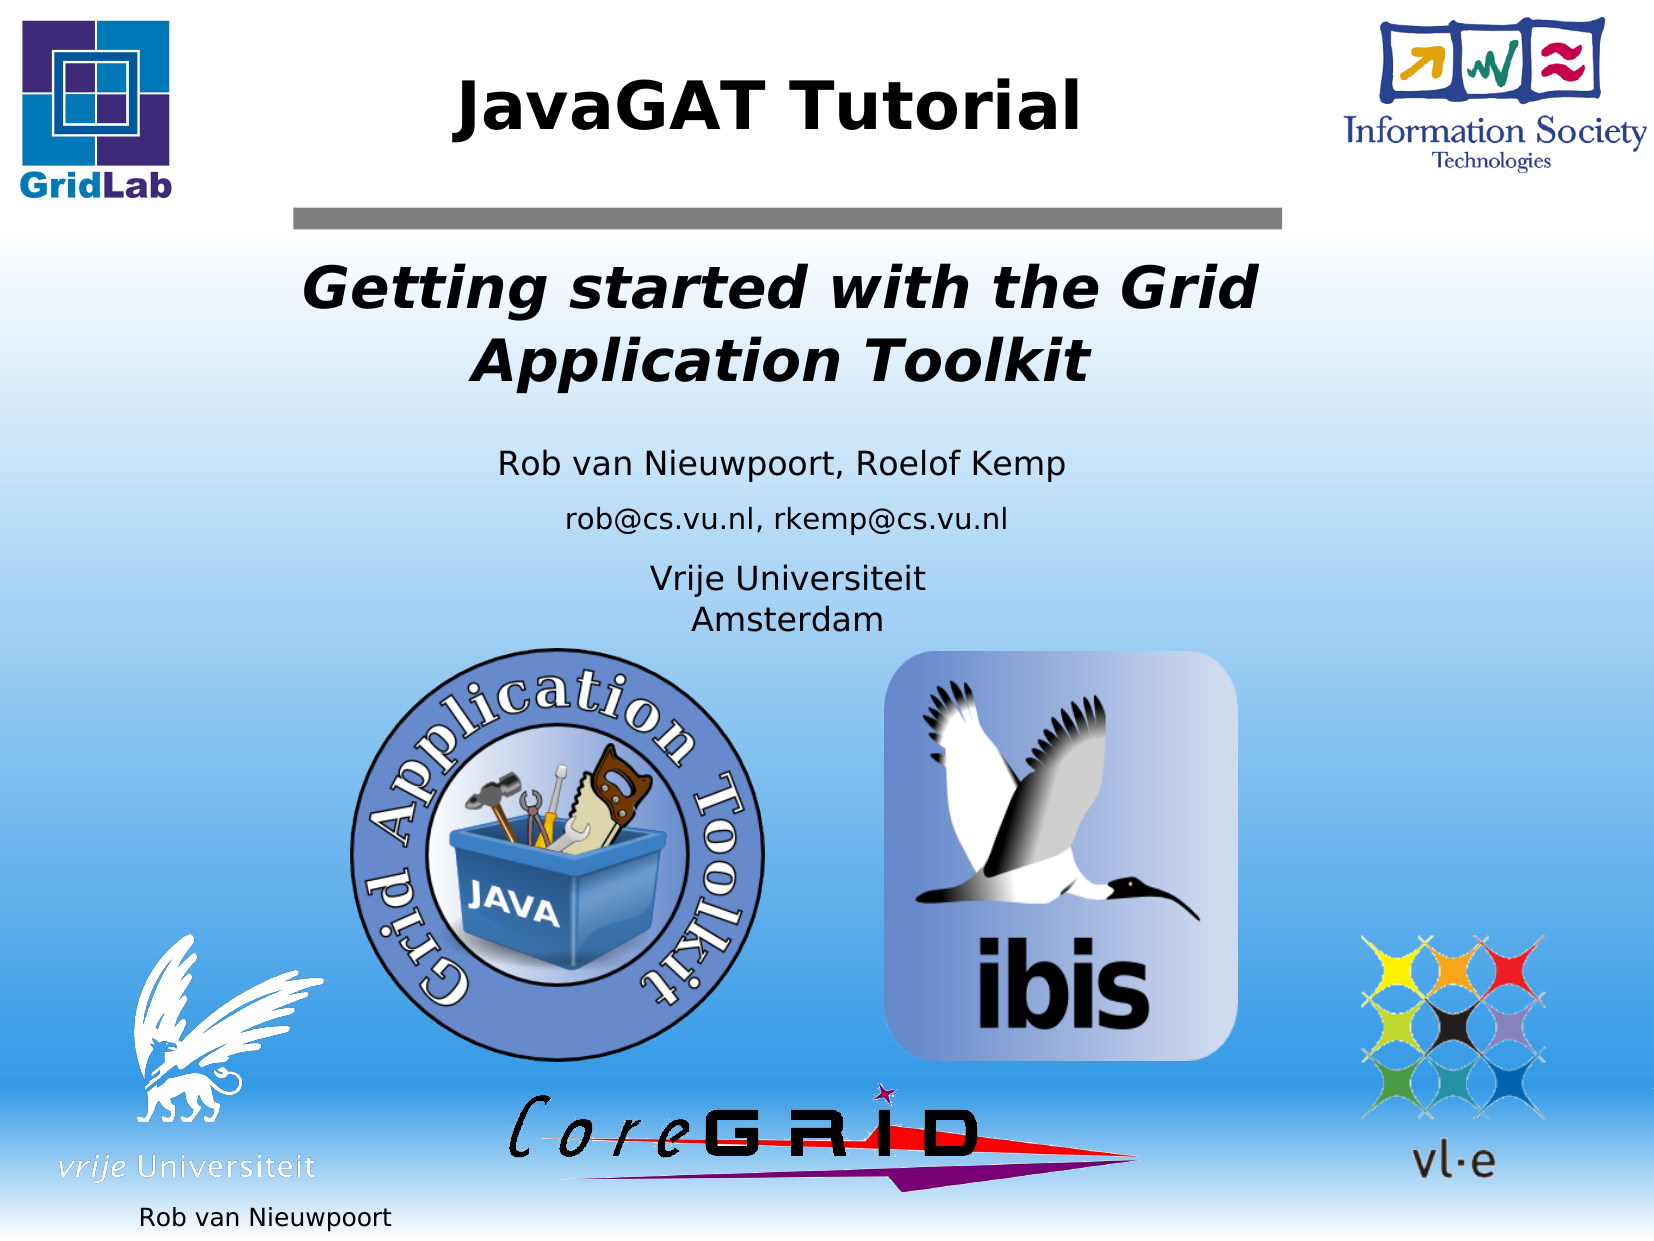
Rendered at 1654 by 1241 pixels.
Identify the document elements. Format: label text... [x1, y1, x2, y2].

picture [59, 934, 324, 1183]
picture [1348, 929, 1563, 1187]
text_box Getting started with the Grid Application Toolkit [253, 236, 1309, 403]
title JavaGAT Tutorial [456, 0, 1268, 208]
text_box rob@cs.vu.nl, rkemp@cs.vu.nl [367, 488, 1207, 545]
text_box Rob van Nieuwpoort, Roelof Kemp [332, 429, 1233, 491]
picture [884, 651, 1238, 1061]
picture [12, 11, 179, 208]
picture [350, 648, 765, 1062]
picture [494, 1078, 1152, 1205]
picture [1336, 0, 1654, 180]
text_box Vrije Universiteit Amsterdam [560, 545, 1017, 648]
